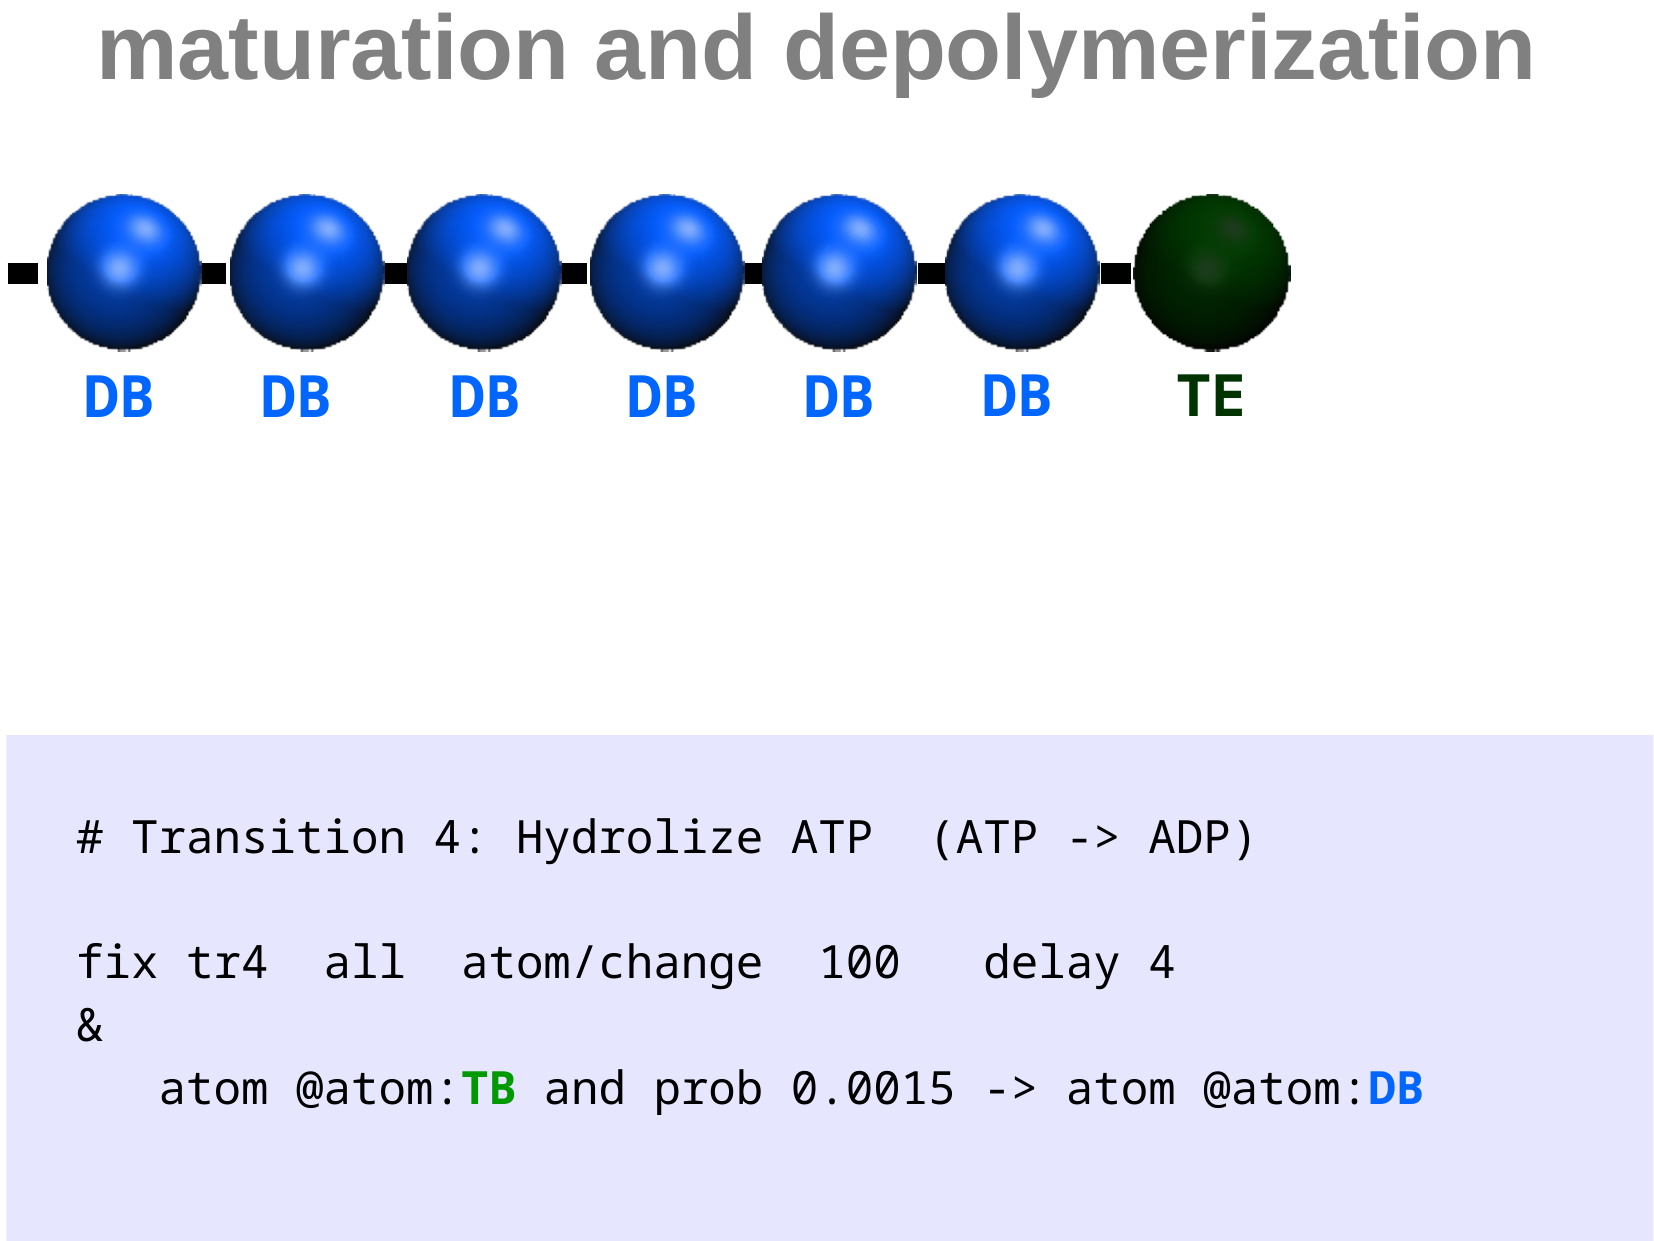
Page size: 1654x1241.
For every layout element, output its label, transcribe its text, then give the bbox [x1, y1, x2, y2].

picture [945, 194, 1100, 347]
picture [230, 194, 385, 347]
picture [47, 194, 202, 347]
text_box maturation and depolymerization [0, 0, 1635, 140]
text_box DB [768, 347, 945, 421]
text_box DB [591, 347, 768, 421]
text_box DB [945, 347, 1123, 421]
text_box DB [402, 347, 591, 421]
picture [590, 194, 745, 347]
text_box DB [14, 347, 225, 421]
picture [1133, 194, 1291, 347]
text_box # Transition 4: Hydrolize ATP (ATP -> ADP) fix tr4 all atom/change 100 delay 4 & atom @atom:TB and prob 0.0015 -> atom @atom:DB [6, 735, 1654, 1241]
picture [762, 194, 917, 347]
text_box DB [225, 347, 402, 421]
text_box TE [1123, 347, 1317, 421]
picture [407, 194, 562, 347]
